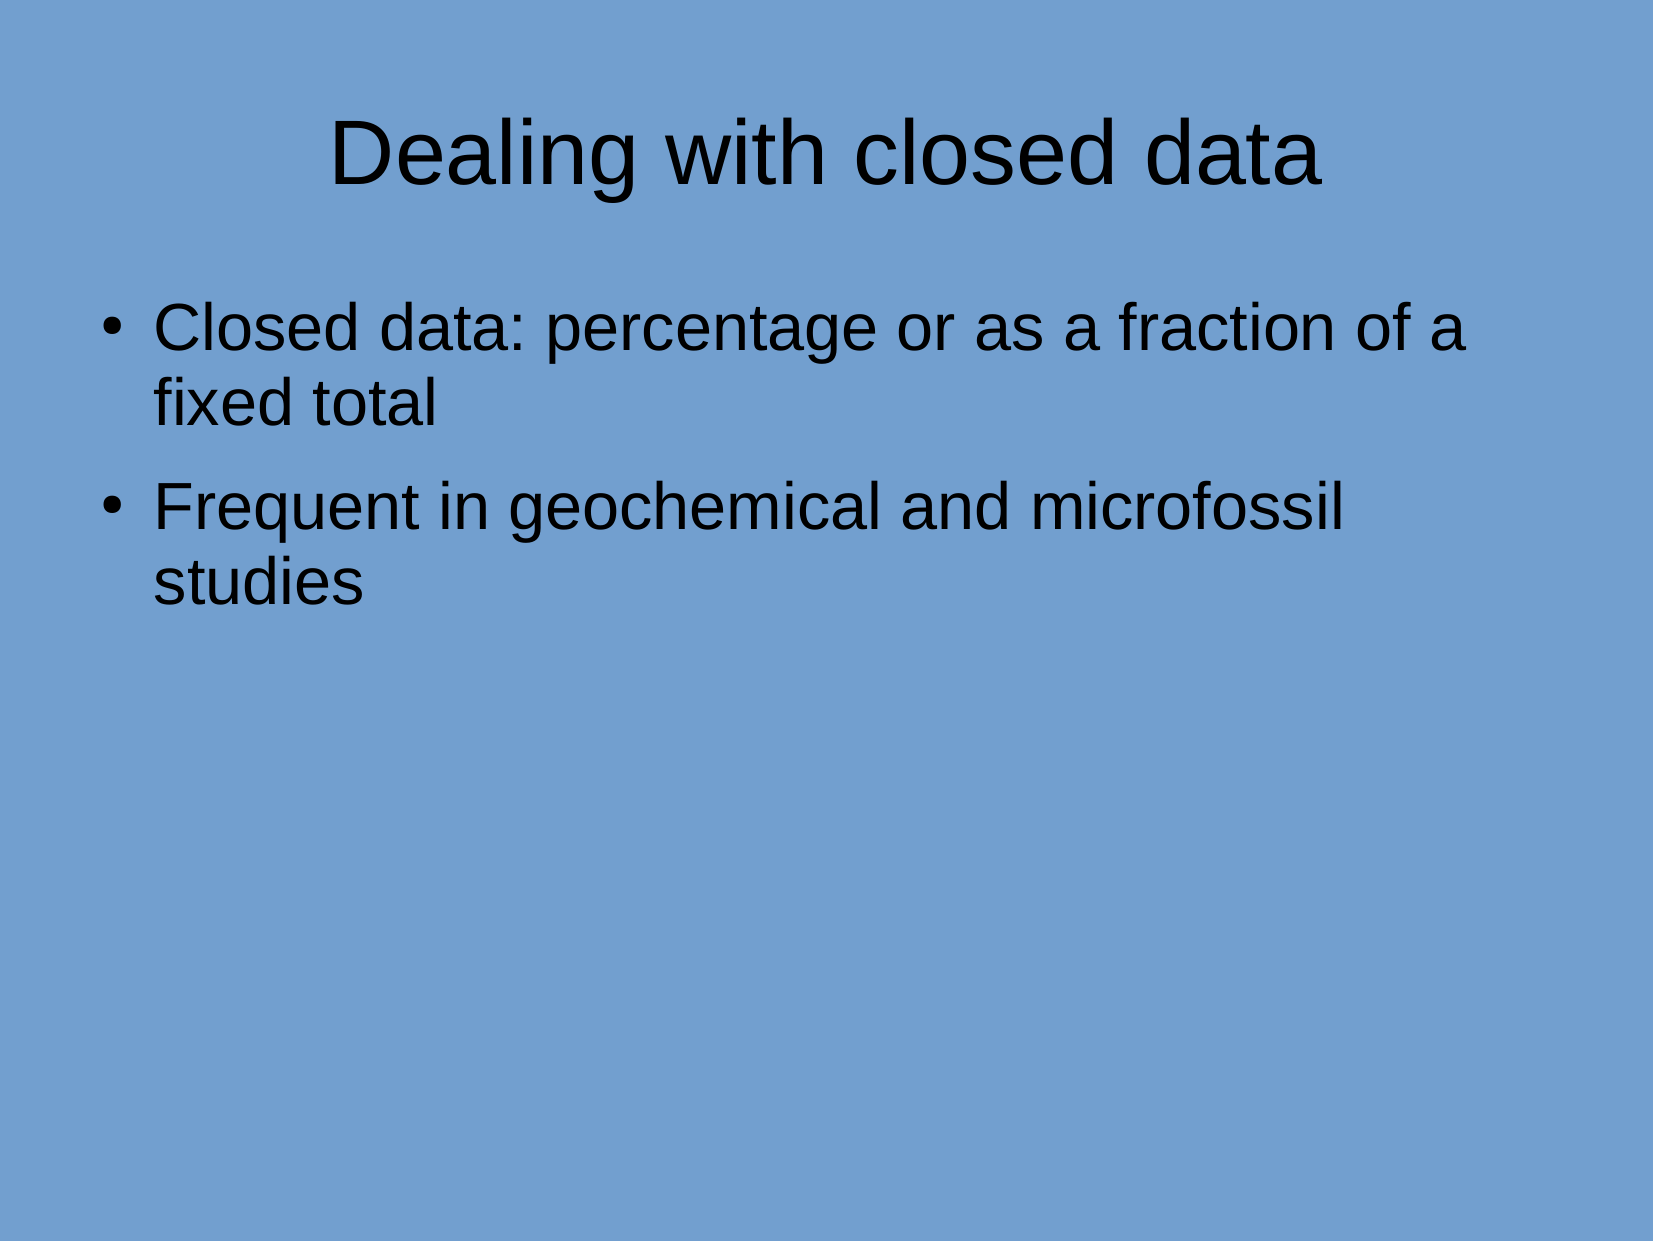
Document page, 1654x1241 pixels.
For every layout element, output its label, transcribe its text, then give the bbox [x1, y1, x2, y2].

title Dealing with closed data [82, 49, 1571, 257]
list Closed data: percentage or as a fraction of a fixed total Frequent in geochemical and microfossil studies [82, 290, 1571, 1010]
